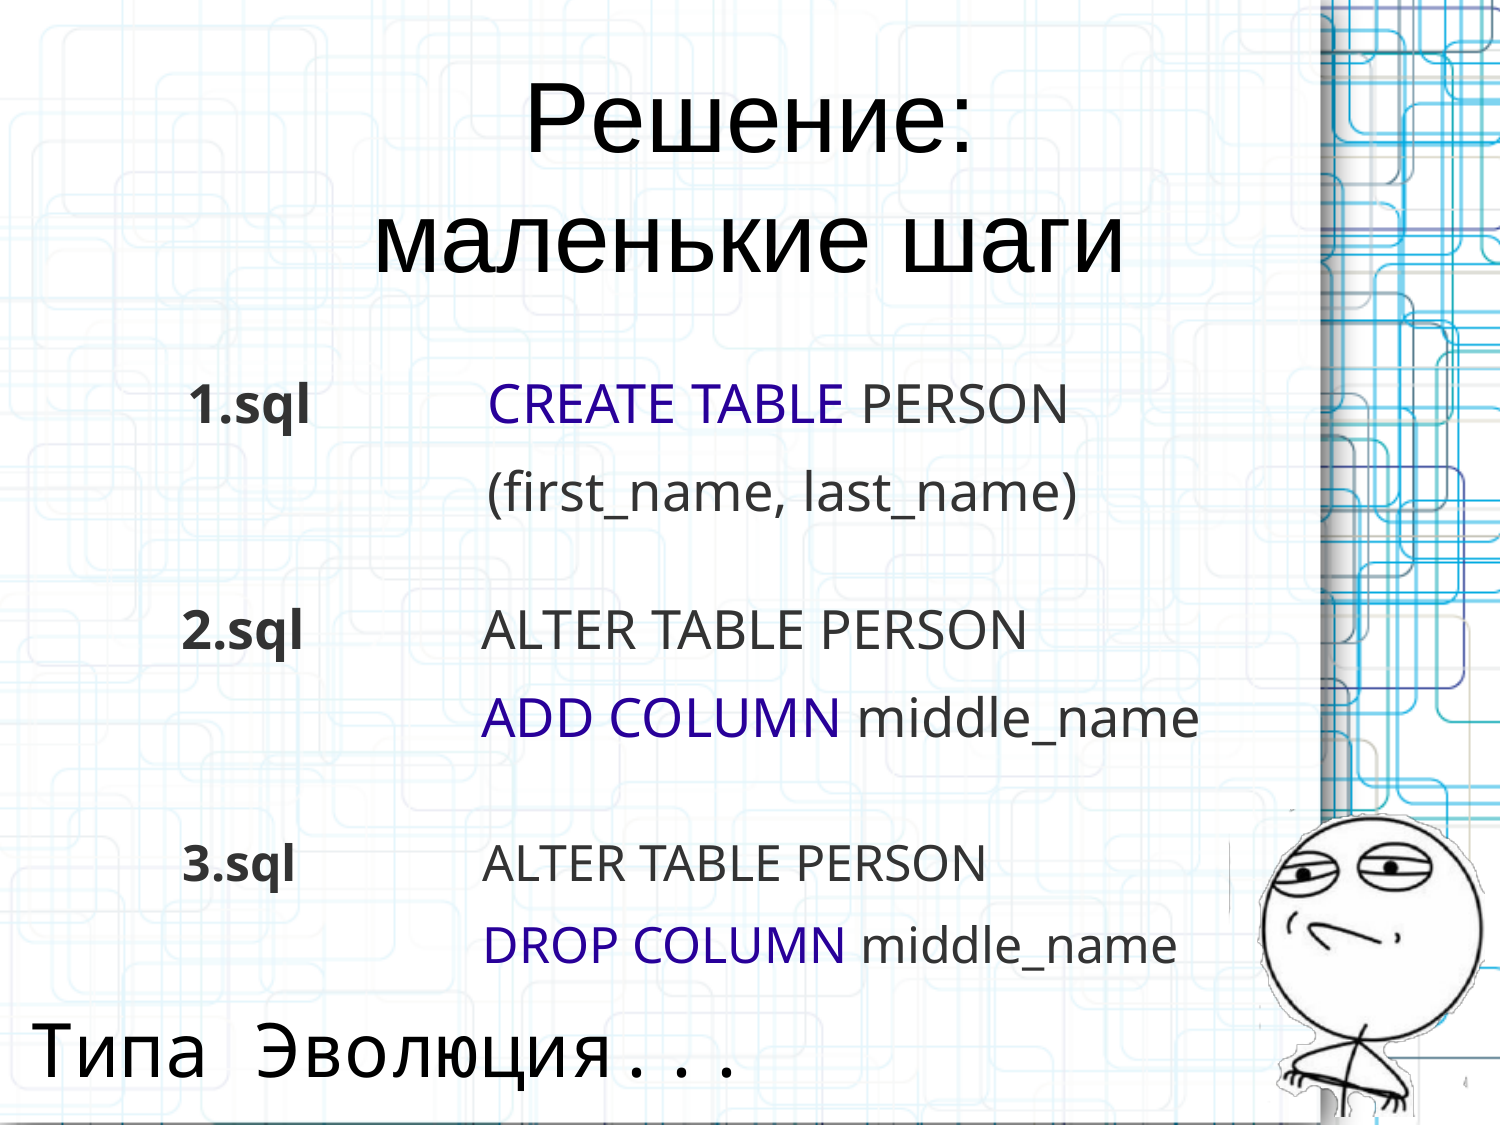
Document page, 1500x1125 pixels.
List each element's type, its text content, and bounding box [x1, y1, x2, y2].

title Решение: маленькие шаги [75, 60, 1425, 308]
text_box 3.sql ALTER TABLE PERSON DROP COLUMN middle_name [92, 795, 1287, 1015]
text_box Типа Эволюция... [15, 990, 766, 1092]
picture [0, 0, 1500, 1125]
text_box 1.sql CREATE TABLE PERSON (first_name, last_name) [97, 330, 1176, 535]
text_box 2.sql ALTER TABLE PERSON ADD COLUMN middle_name [91, 556, 1305, 816]
text_box [1228, 809, 1486, 1117]
